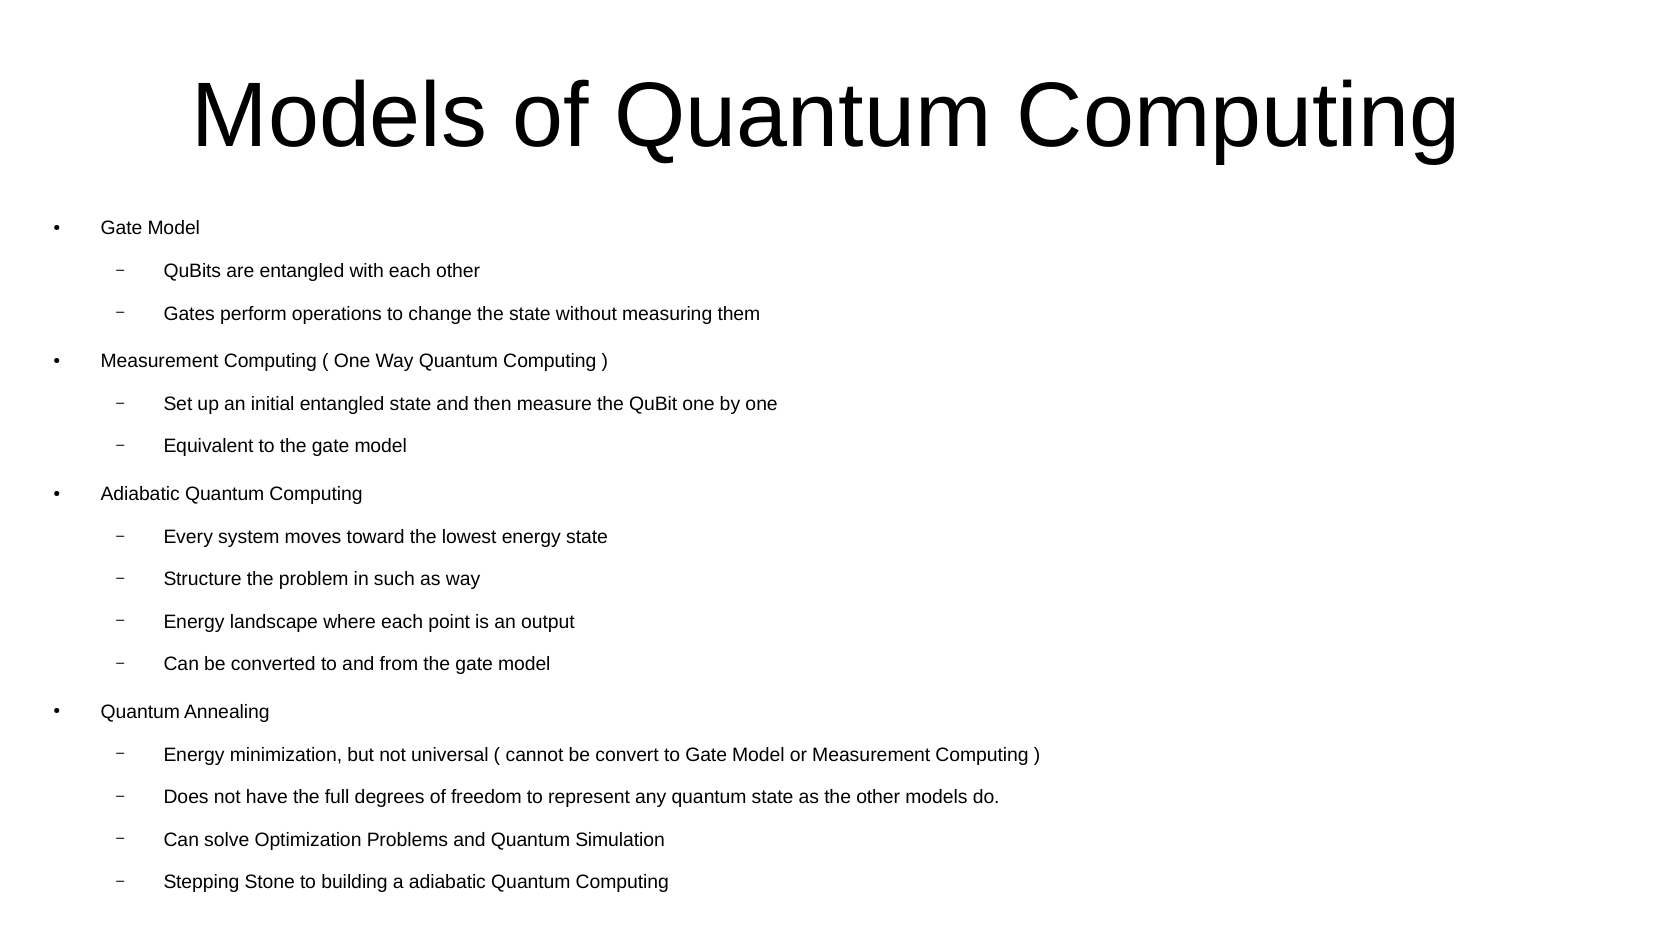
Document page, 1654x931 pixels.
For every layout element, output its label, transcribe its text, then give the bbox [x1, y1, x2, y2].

list Gate Model QuBits are entangled with each other Gates perform operations to change the state without measuring them Measurement Computing ( One Way Quantum Computing ) Set up an initial entangled state and then measure the QuBit one by one Equivalent to the gate model Adiabatic Quantum Computing Every system moves toward the lowest energy state Structure the problem in such as way Energy landscape where each point is an output Can be converted to and from the gate model Quantum Annealing Energy minimization, but not universal ( cannot be convert to Gate Model or Measurement Computing ) Does not have the full degrees of freedom to represent any quantum state as the other models do. Can solve Optimization Problems and Quantum Simulation Stepping Stone to building a adiabatic Quantum Computing [37, 217, 1571, 901]
title Models of Quantum Computing [82, 37, 1571, 193]
